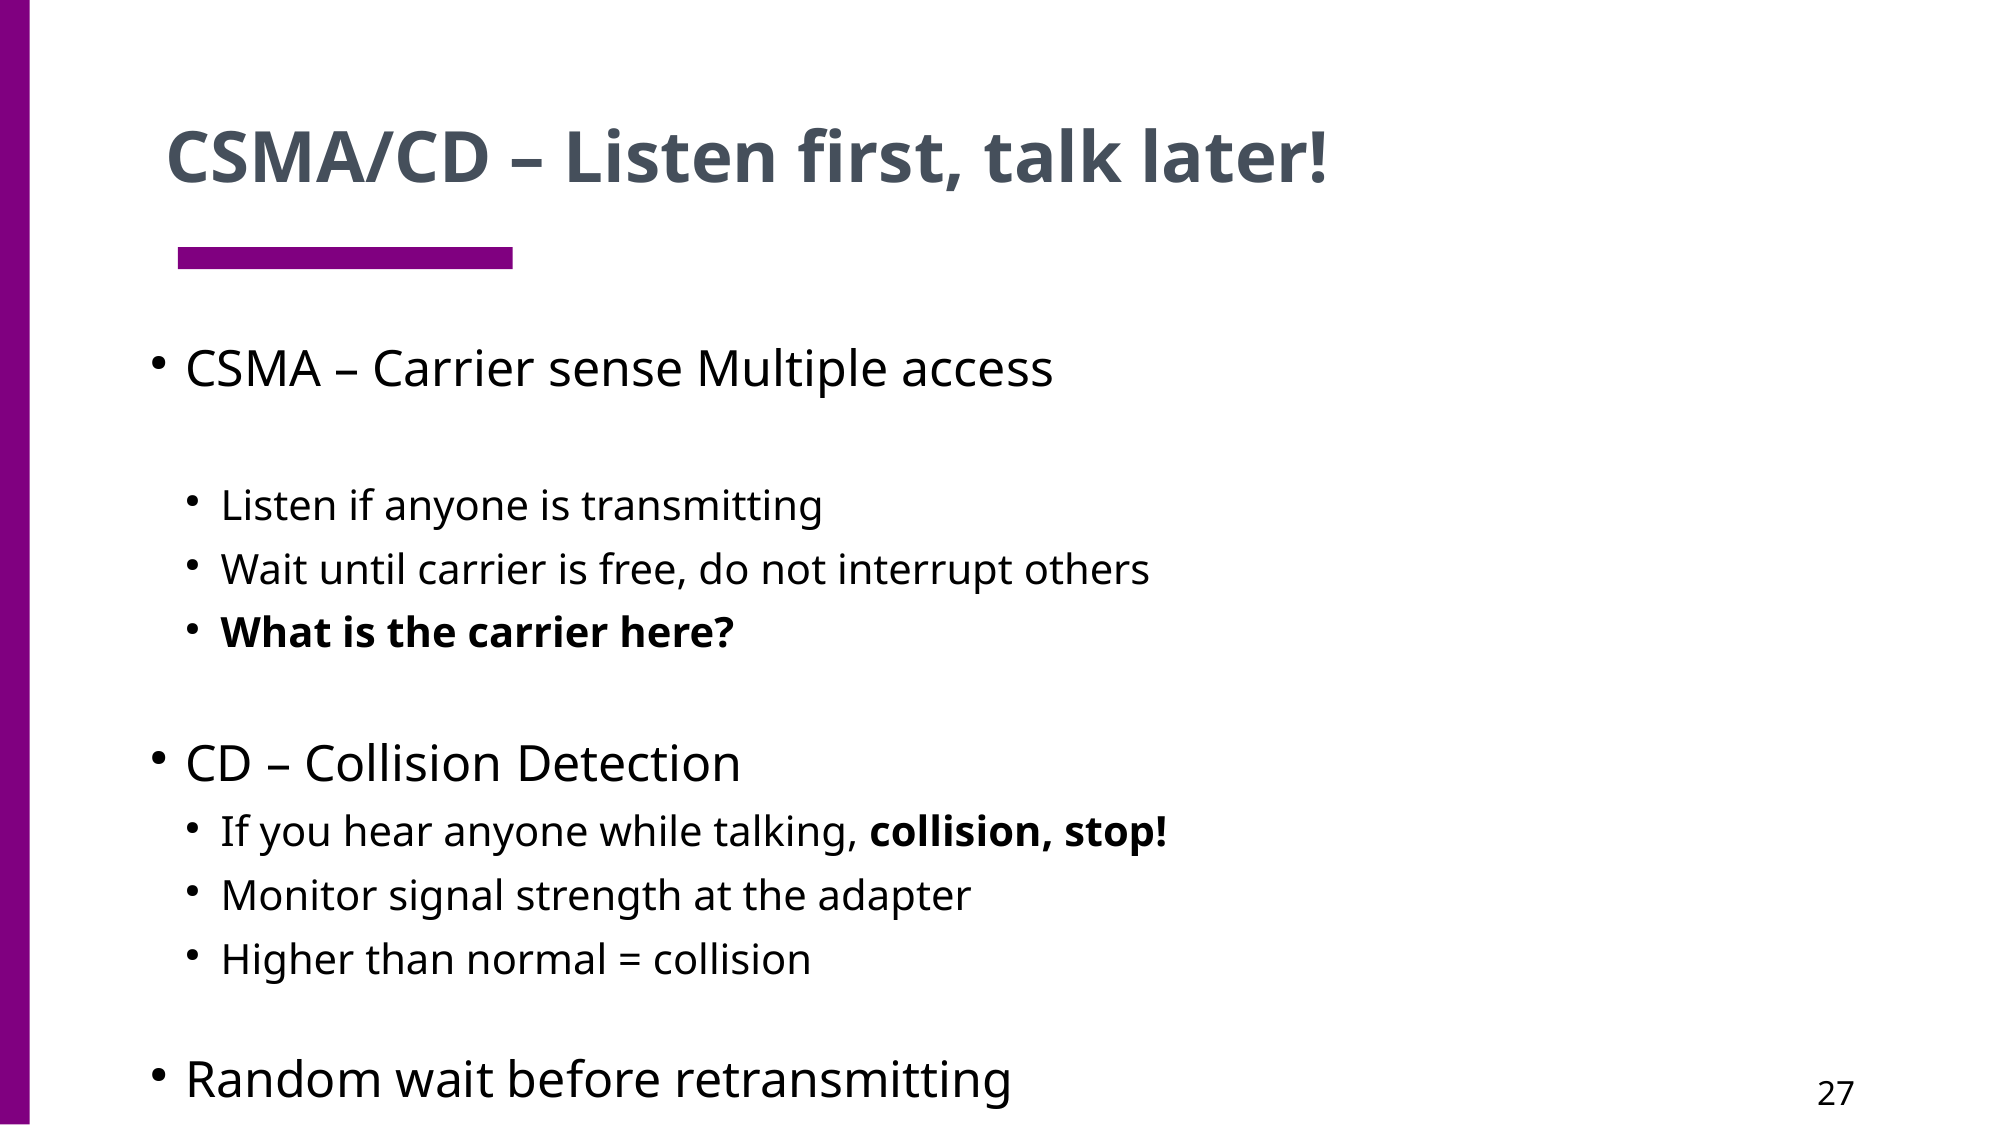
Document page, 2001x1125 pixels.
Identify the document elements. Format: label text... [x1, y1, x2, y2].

text_box CSMA – Carrier sense Multiple access Listen if anyone is transmitting Wait until carrier is free, do not interrupt others What is the carrier here? CD – Collision Detection If you hear anyone while talking, collision, stop! Monitor signal strength at the adapter Higher than normal = collision Random wait before retransmitting Why? [135, 329, 2000, 1125]
text_box CSMA/CD – Listen first, talk later! [151, 0, 1849, 212]
